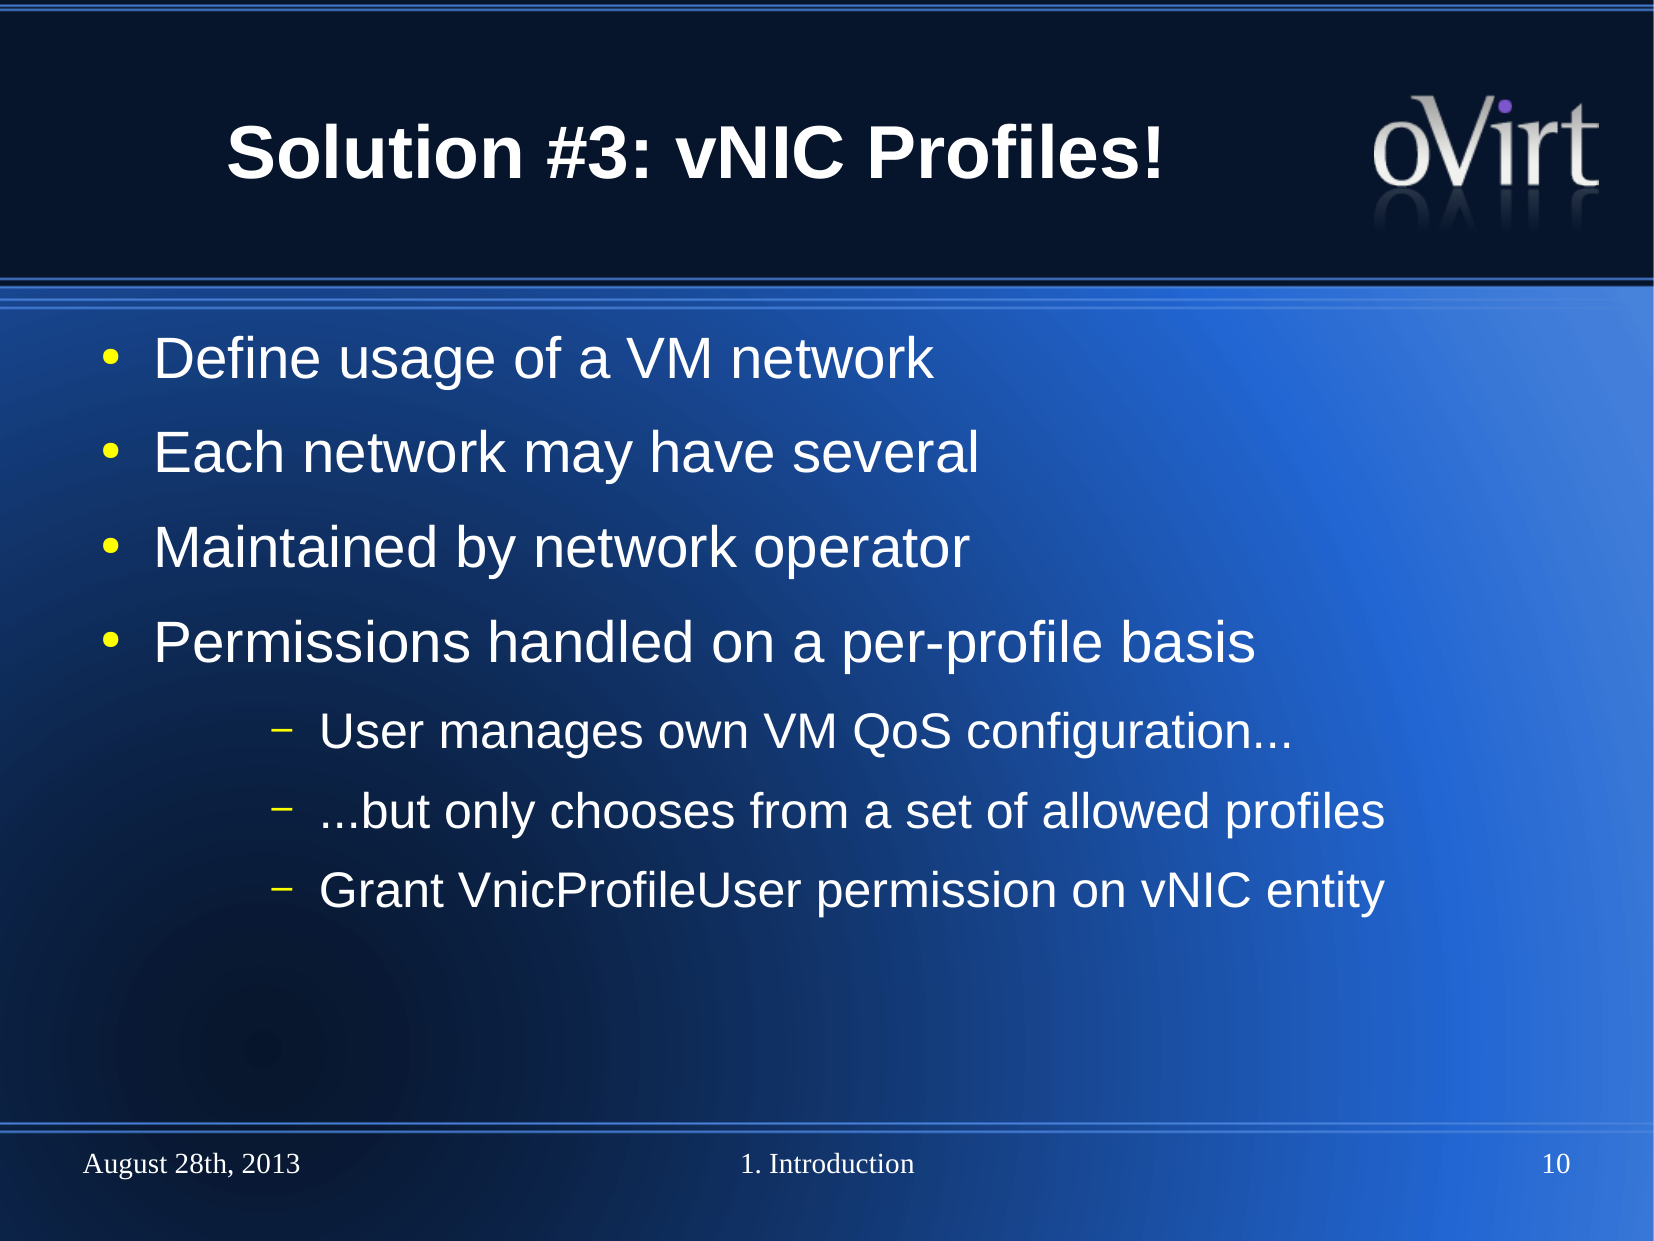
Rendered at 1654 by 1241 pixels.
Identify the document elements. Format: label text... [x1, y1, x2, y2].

picture [0, 0, 1654, 1241]
title Solution #3: vNIC Profiles! [82, 49, 1312, 257]
list Define usage of a VM network Each network may have several Maintained by network operator Permissions handled on a per-profile basis User manages own VM QoS configuration... ...but only chooses from a set of allowed profiles Grant VnicProfileUser permission on vNIC entity [82, 325, 1538, 1031]
